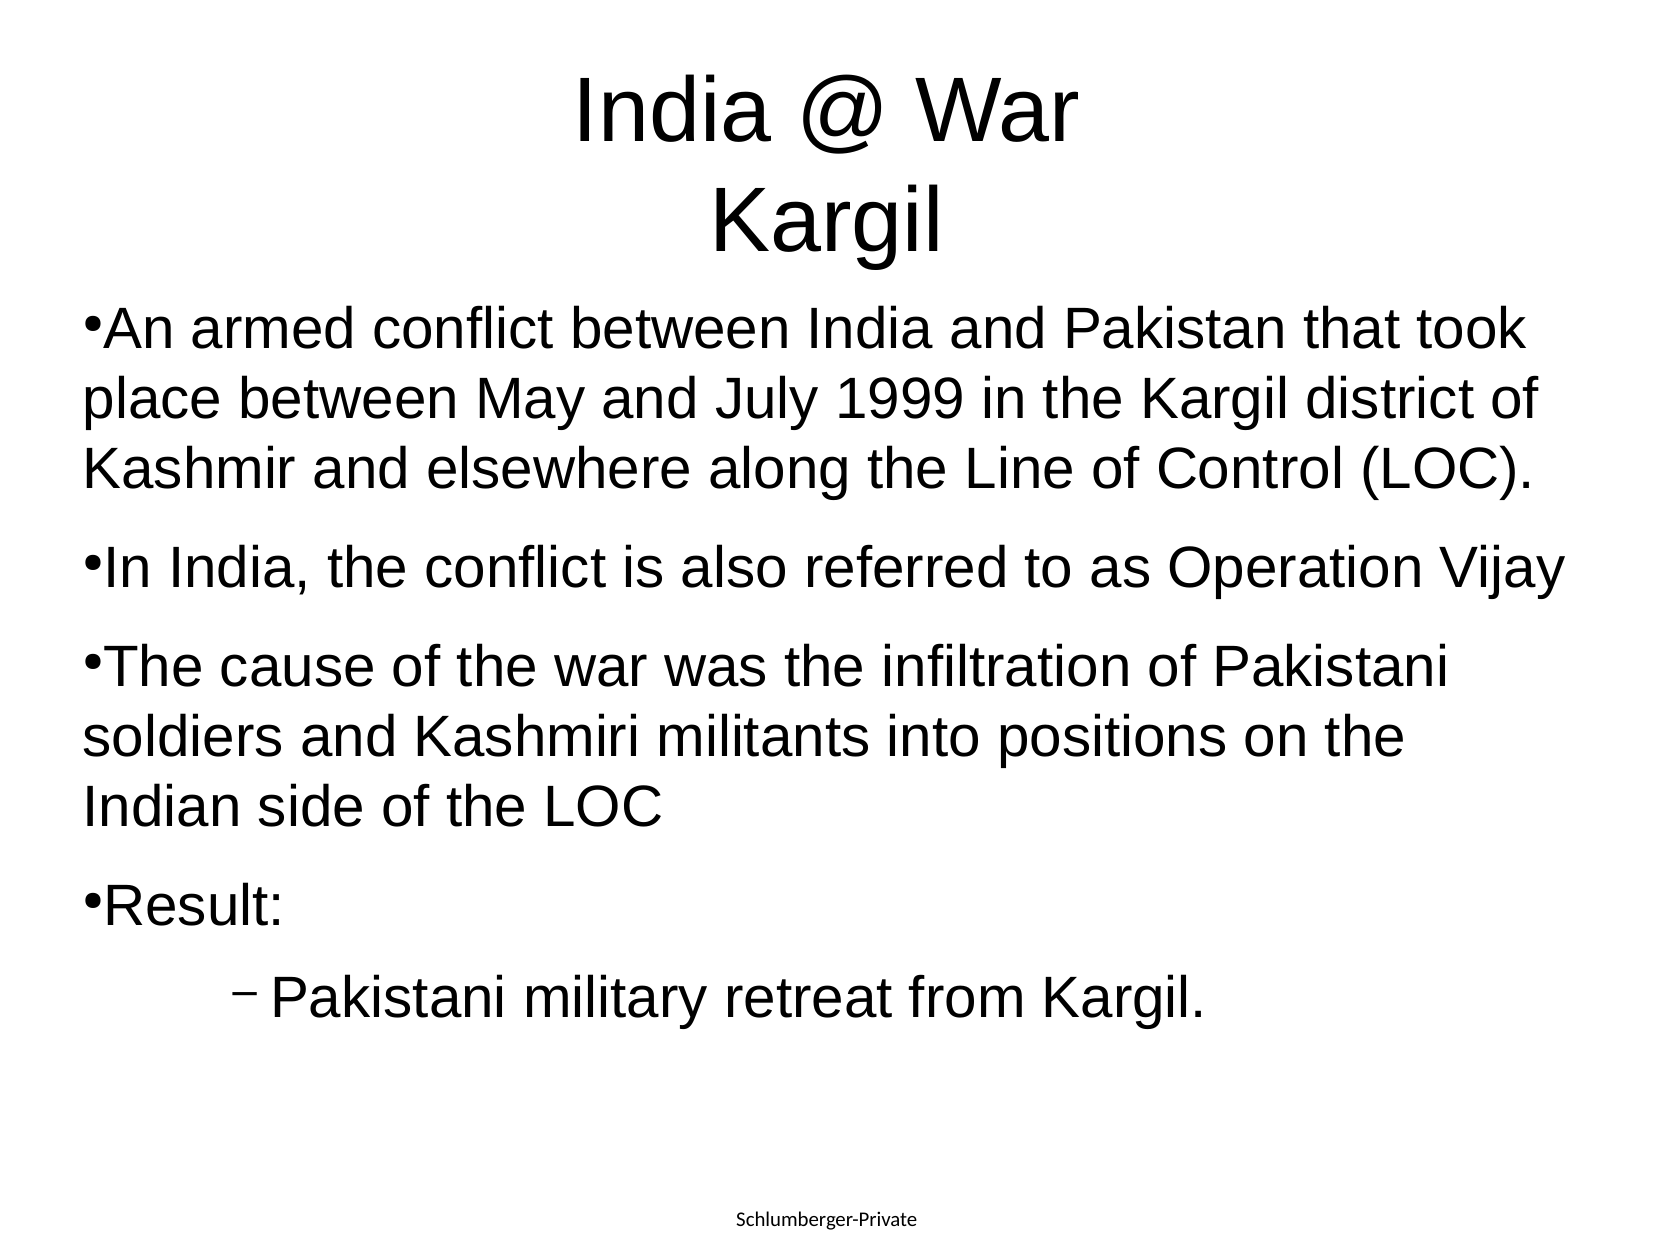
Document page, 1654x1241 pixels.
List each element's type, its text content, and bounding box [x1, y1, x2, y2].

title India @ War Kargil [82, 49, 1571, 257]
list An armed conflict between India and Pakistan that took place between May and July 1999 in the Kargil district of Kashmir and elsewhere along the Line of Control (LOC). In India, the conflict is also referred to as Operation Vijay The cause of the war was the infiltration of Pakistani soldiers and Kashmiri militants into positions on the Indian side of the LOC Result: Pakistani military retreat from Kargil. [82, 290, 1571, 1120]
